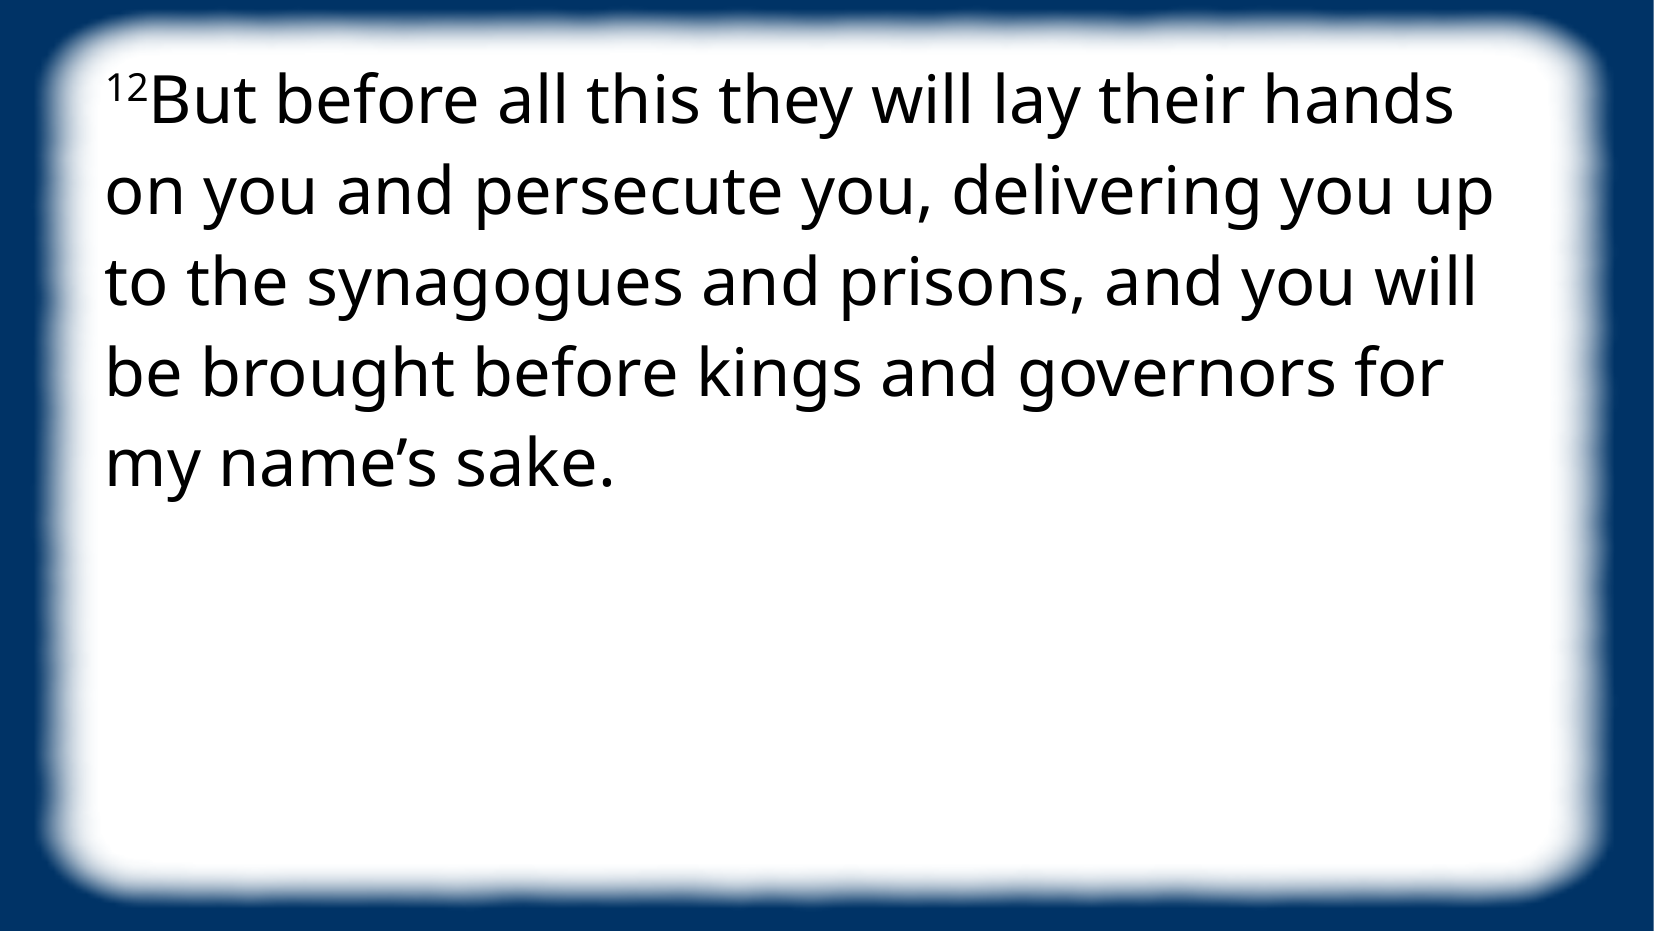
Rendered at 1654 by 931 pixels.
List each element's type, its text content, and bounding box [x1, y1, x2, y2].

text_box 12But before all this they will lay their hands on you and persecute you, delivering you up to the synagogues and prisons, and you will be brought before kings and governors for my name’s sake. [90, 45, 1561, 504]
picture [0, 0, 1654, 931]
